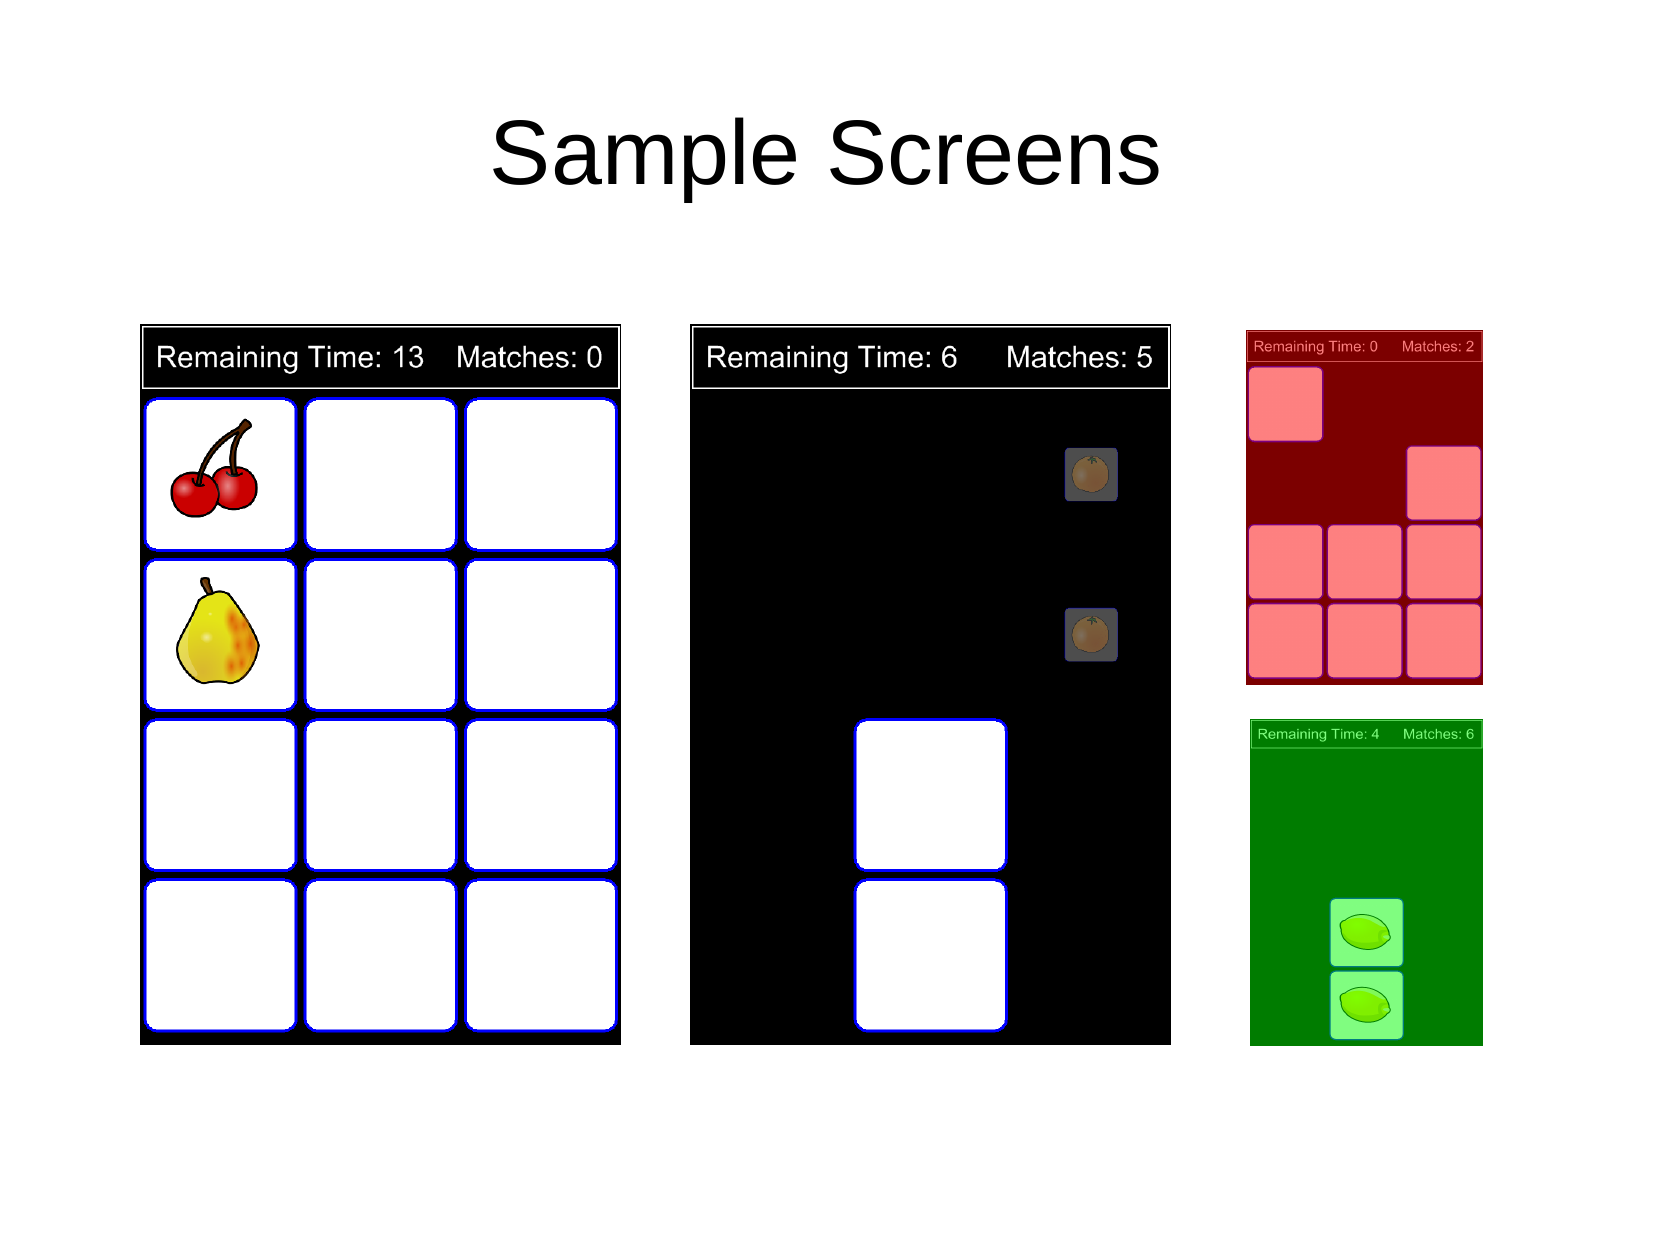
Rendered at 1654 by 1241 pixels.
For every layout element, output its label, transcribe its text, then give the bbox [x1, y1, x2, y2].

title Sample Screens [82, 49, 1571, 257]
picture [1246, 330, 1483, 686]
picture [690, 324, 1171, 1045]
picture [1250, 719, 1483, 1046]
picture [140, 324, 621, 1045]
